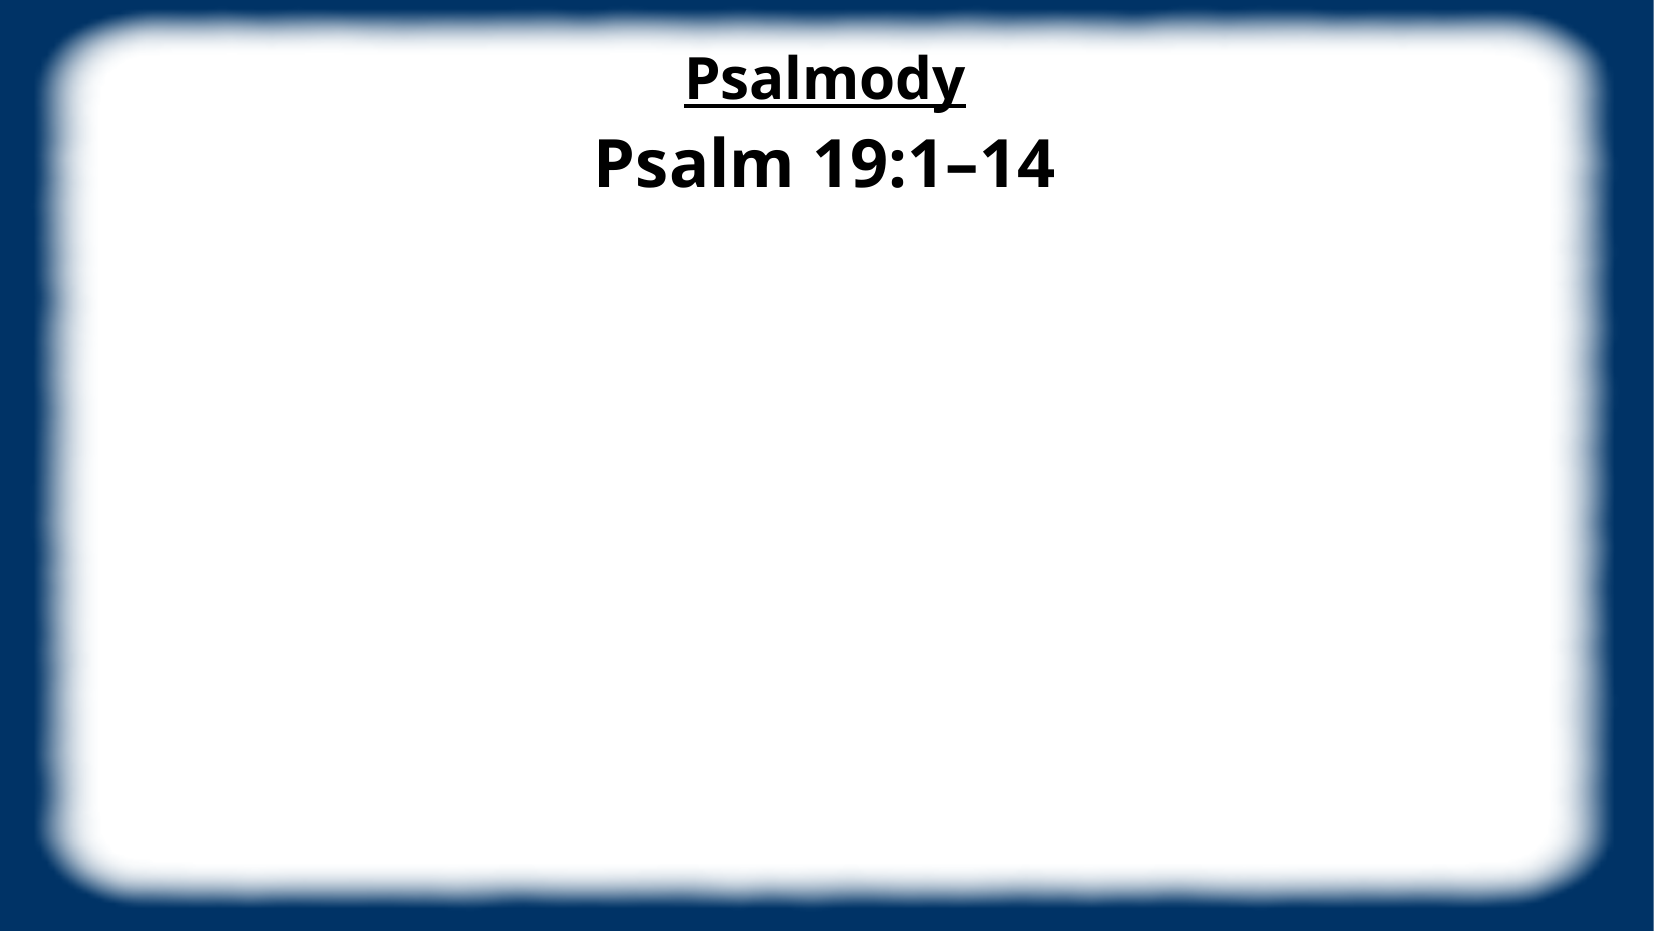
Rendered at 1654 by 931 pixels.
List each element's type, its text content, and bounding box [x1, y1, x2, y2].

picture [0, 0, 1654, 931]
text_box Psalmody Psalm 19:1–14 [75, 30, 1576, 211]
